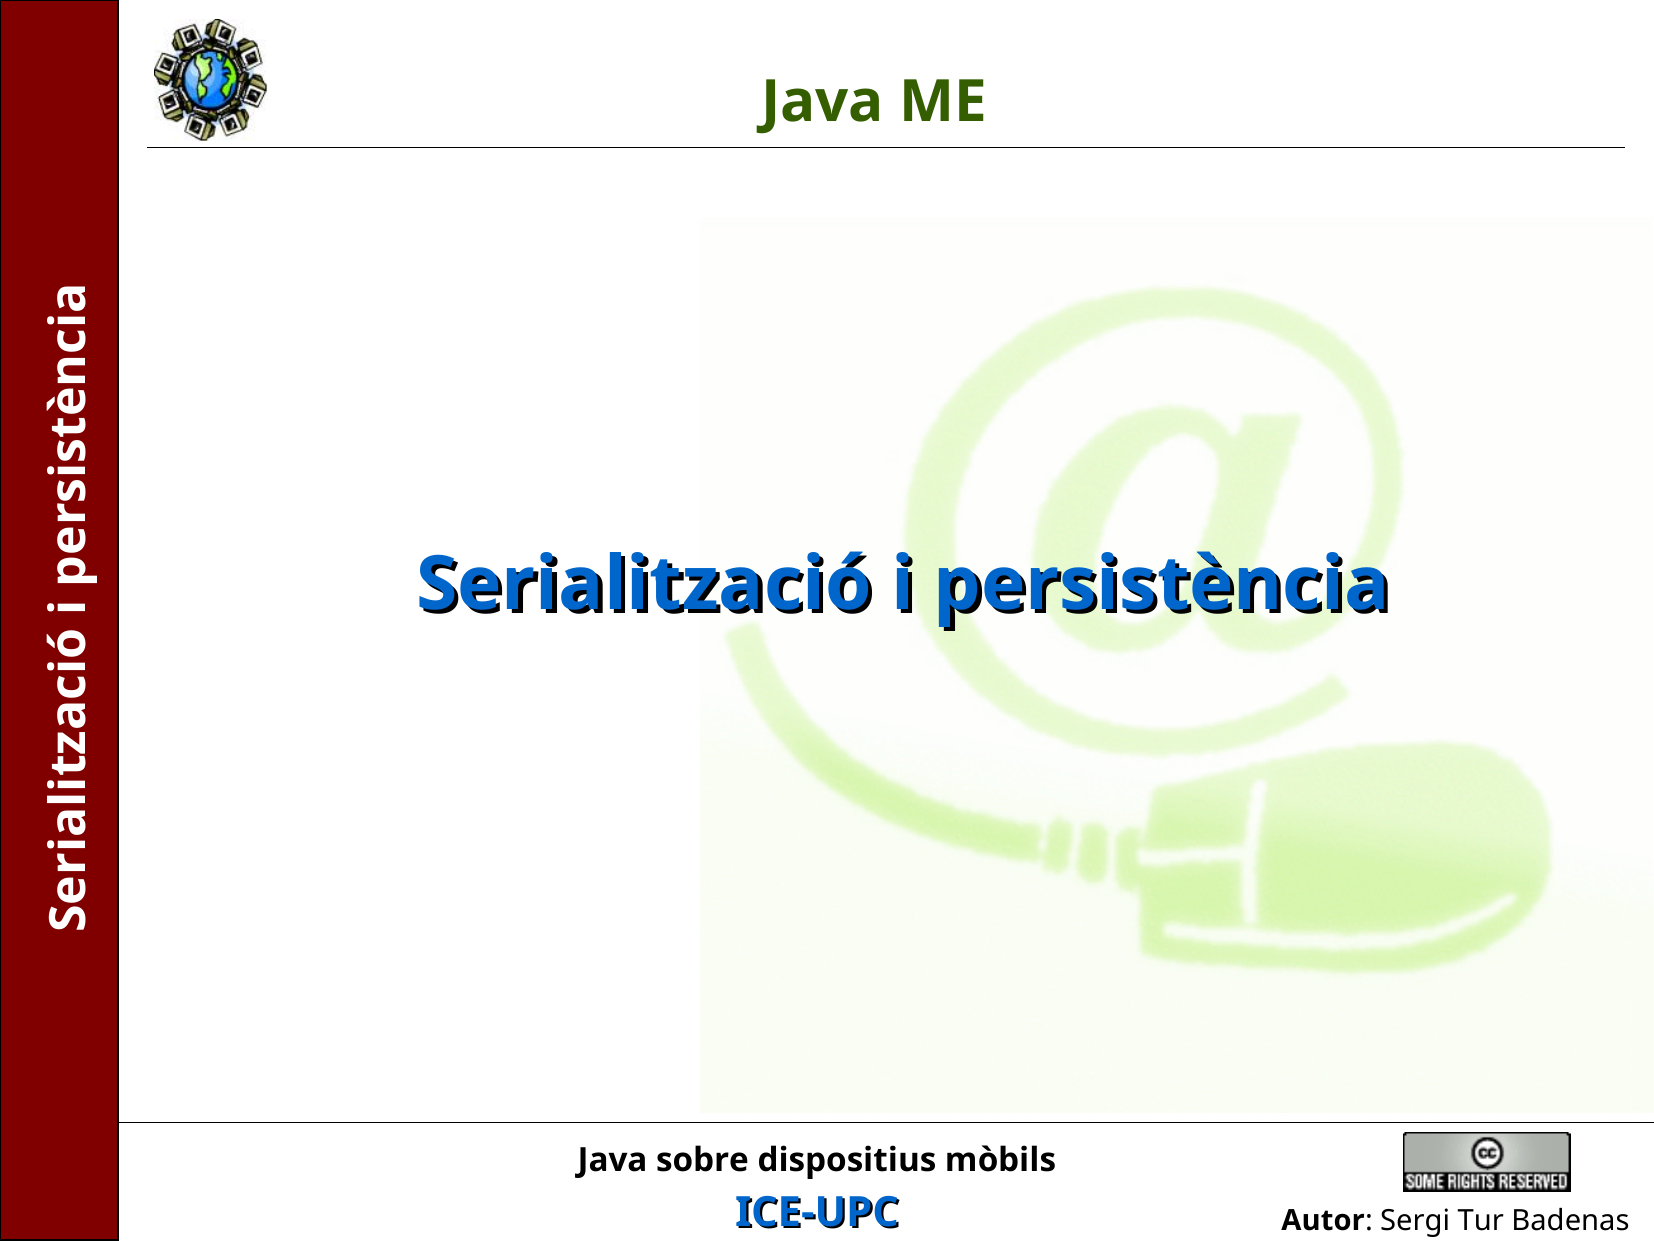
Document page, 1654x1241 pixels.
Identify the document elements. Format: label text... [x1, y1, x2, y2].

picture [154, 19, 268, 49]
subtitle Serialització i persistència [141, 242, 1630, 1093]
title Java ME [129, 49, 1619, 148]
picture [700, 217, 1654, 1113]
picture [1403, 1132, 1571, 1192]
